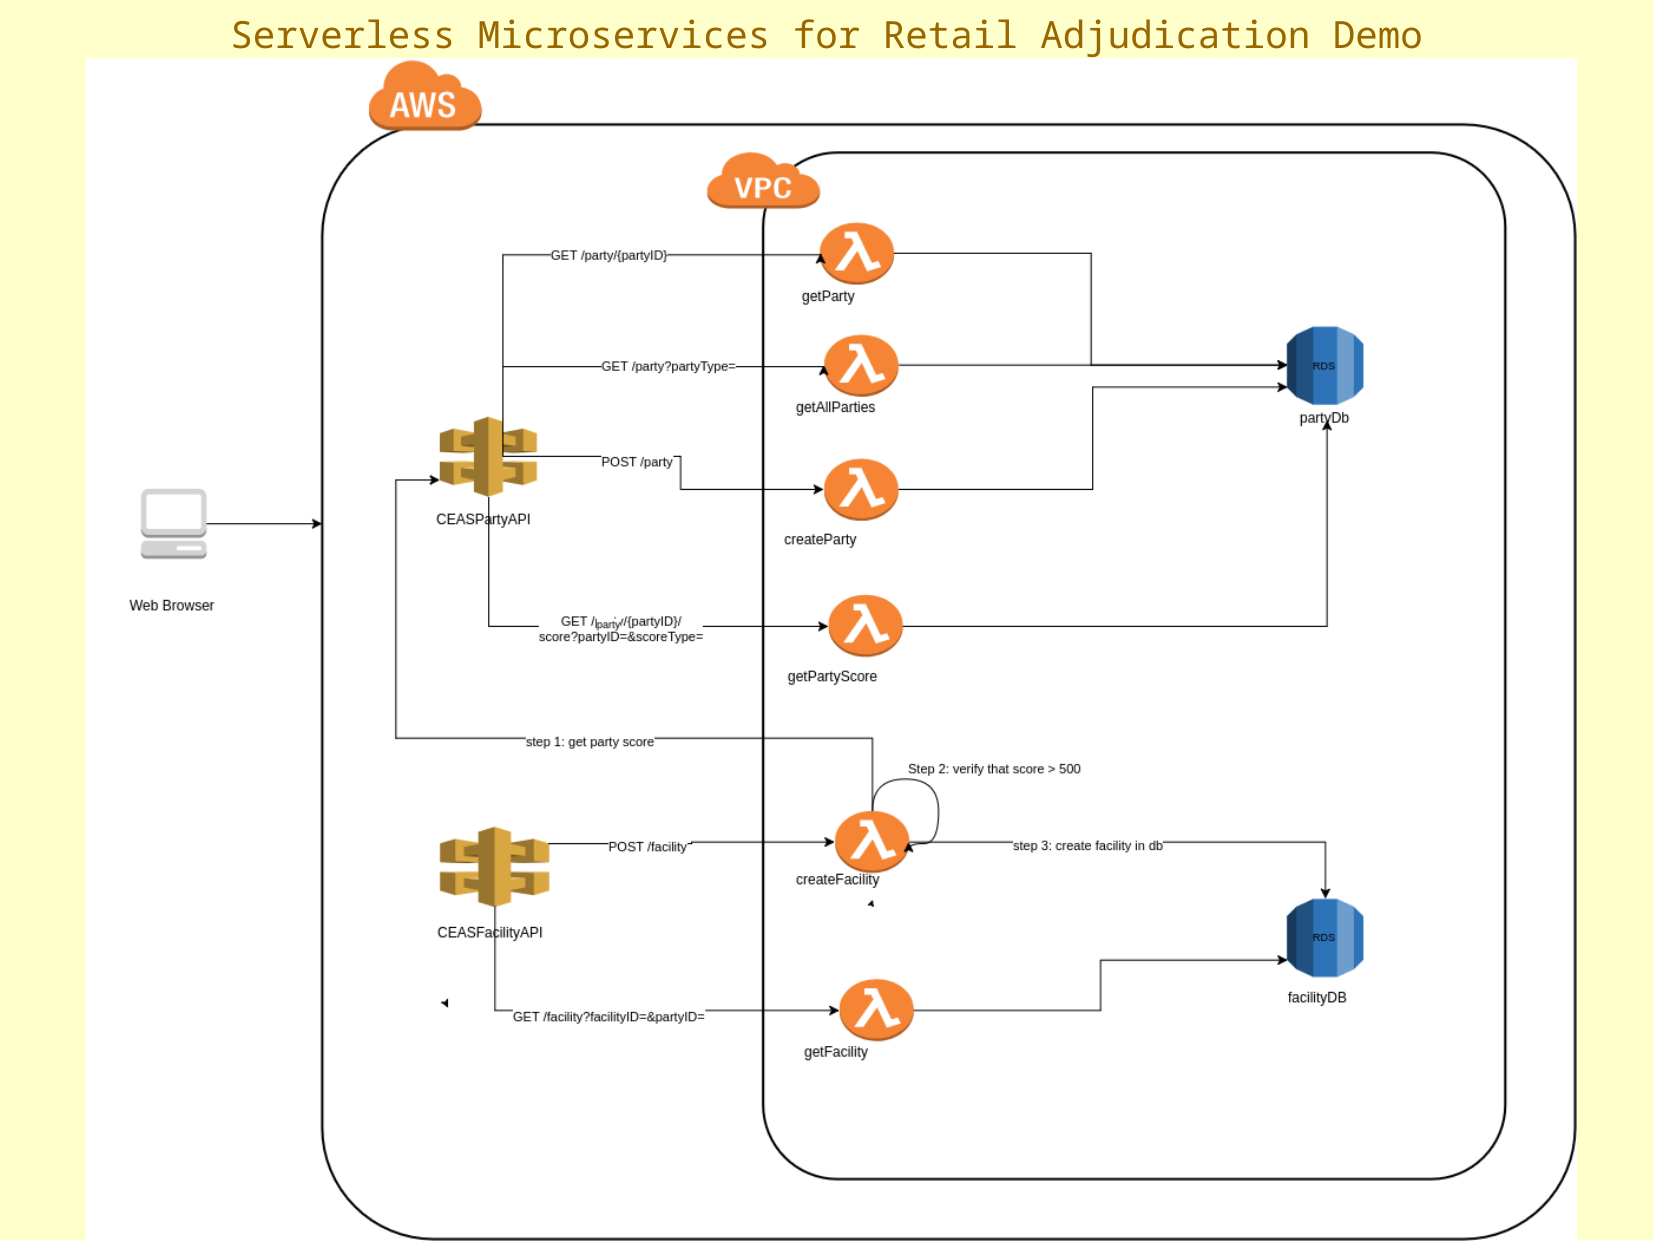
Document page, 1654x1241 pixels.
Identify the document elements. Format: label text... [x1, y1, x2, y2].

picture [86, 58, 1577, 1241]
title Serverless Microservices for Retail Adjudication Demo [82, 0, 1571, 105]
